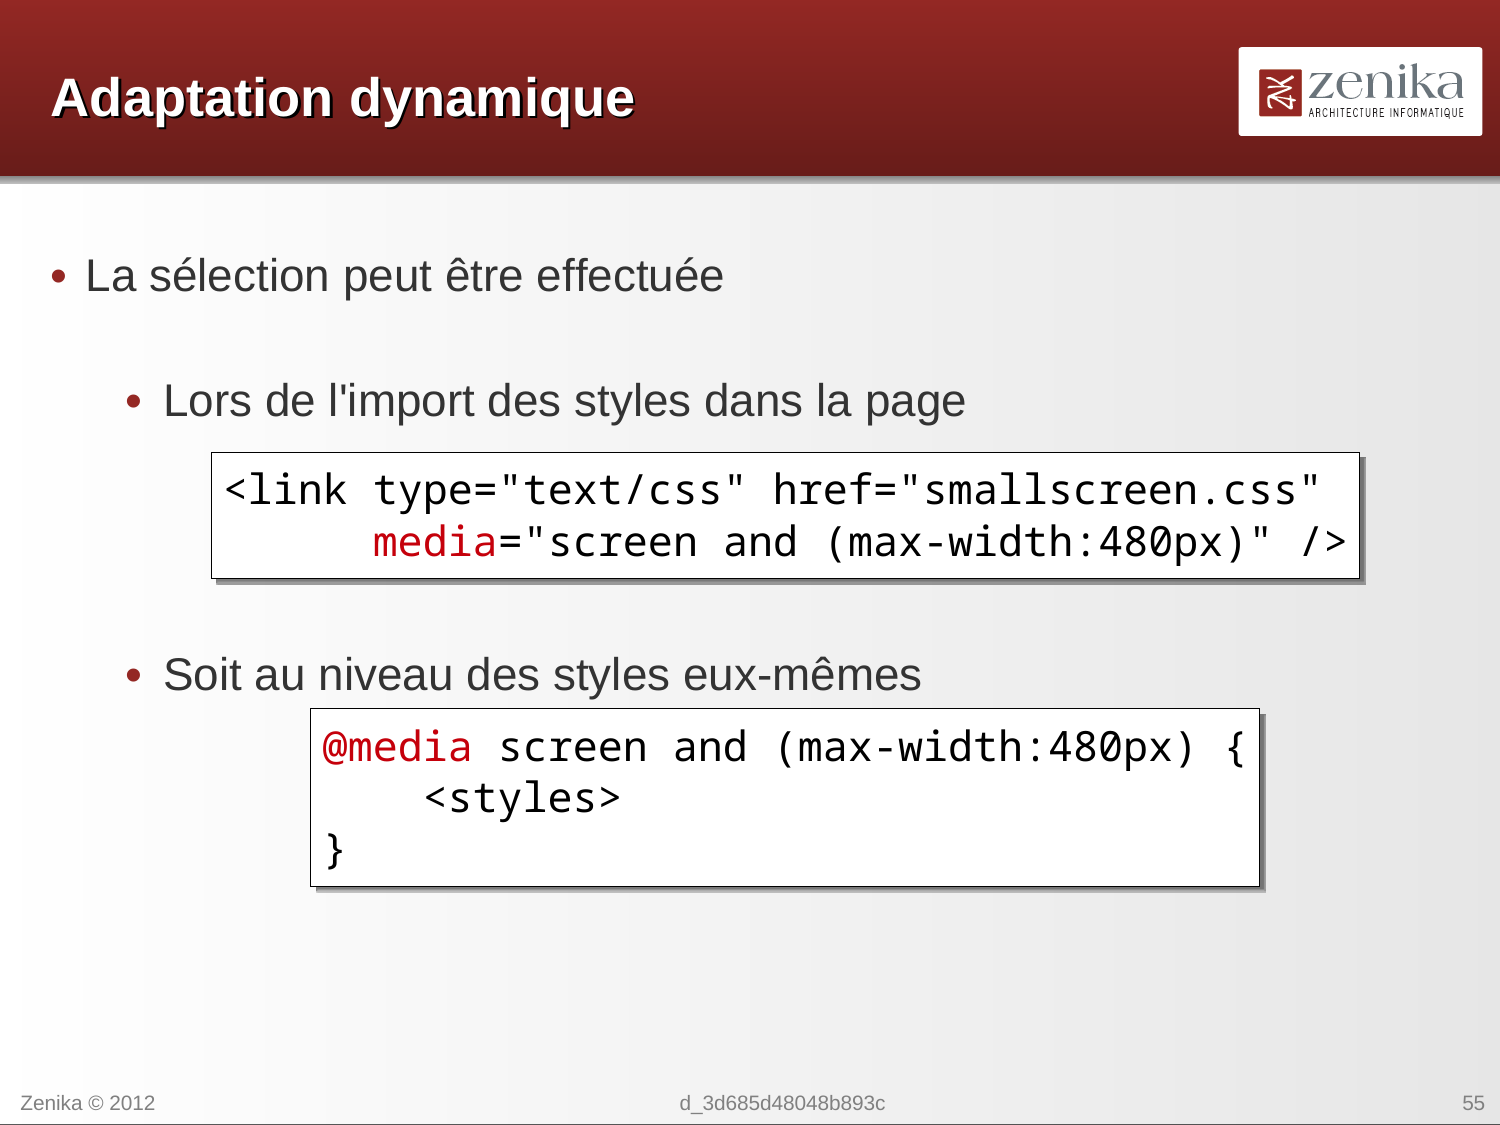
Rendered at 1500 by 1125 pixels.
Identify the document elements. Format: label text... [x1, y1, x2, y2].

list La sélection peut être effectuée Lors de l'import des styles dans la page Soit au niveau des styles eux-mêmes [50, 249, 1435, 1079]
title Adaptation dynamique [50, 15, 1206, 180]
picture [1257, 58, 1464, 125]
text_box @media screen and (max-width:480px) { <styles> } [310, 708, 1260, 887]
text_box <link type="text/css" href="smallscreen.css" media="screen and (max-width:480px)" /> [211, 452, 1360, 579]
